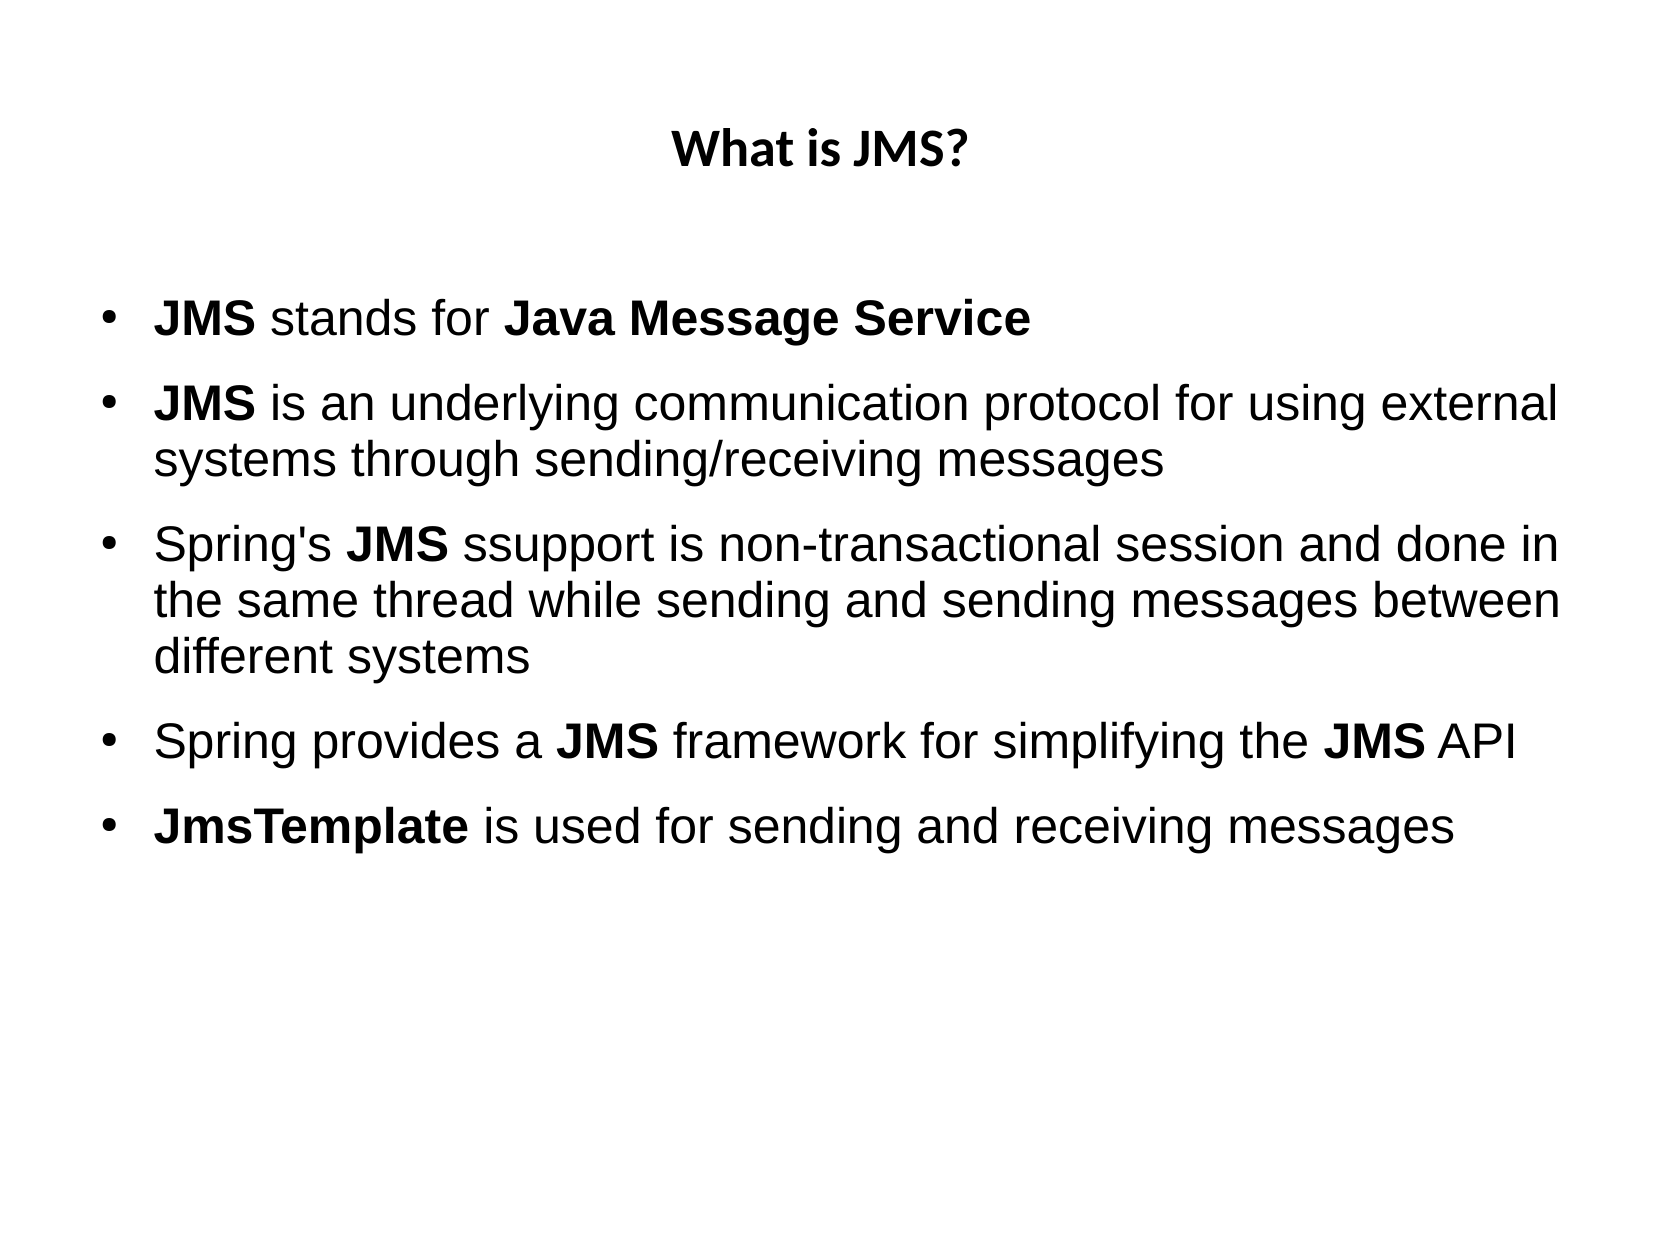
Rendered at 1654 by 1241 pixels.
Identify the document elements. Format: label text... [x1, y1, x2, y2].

list JMS stands for Java Message Service JMS is an underlying communication protocol for using external systems through sending/receiving messages Spring's JMS ssupport is non-transactional session and done in the same thread while sending and sending messages between different systems Spring provides a JMS framework for simplifying the JMS API JmsTemplate is used for sending and receiving messages [82, 290, 1571, 1153]
title What is JMS? [82, 49, 1571, 257]
